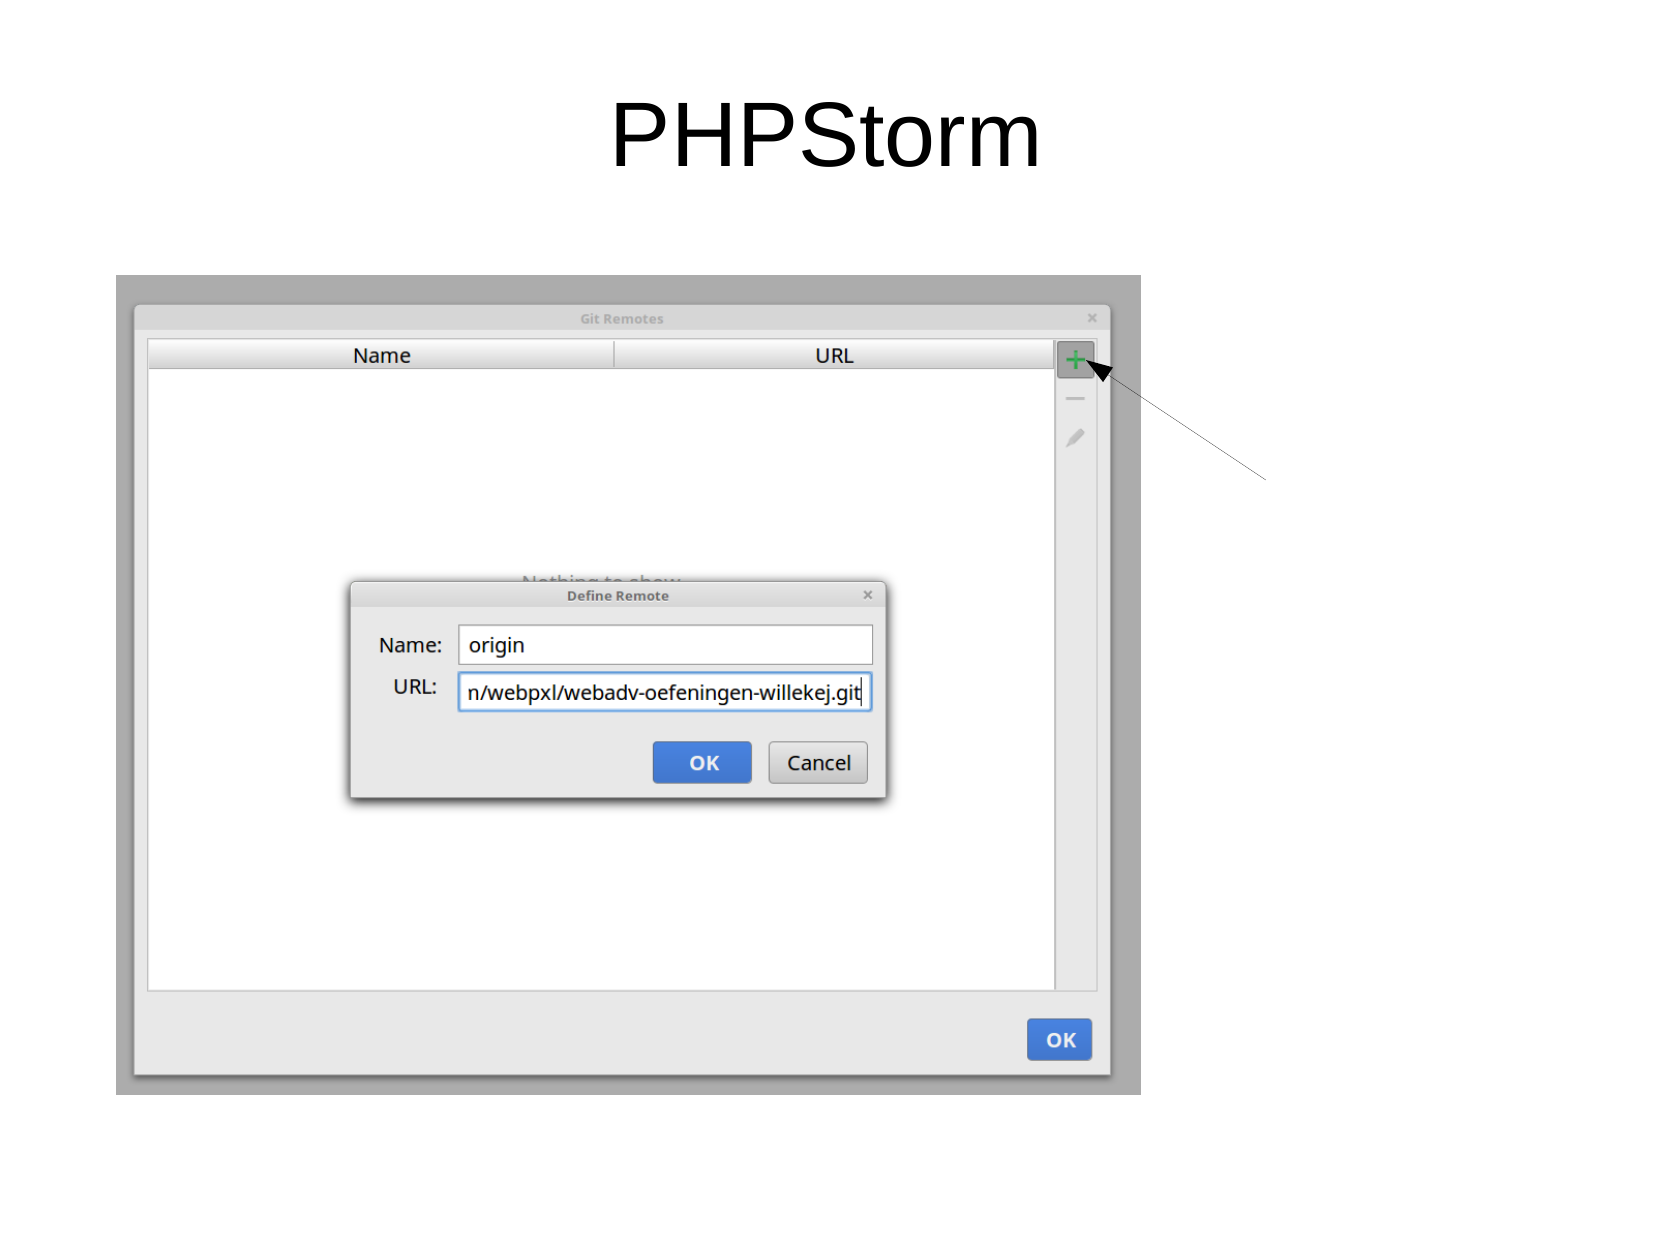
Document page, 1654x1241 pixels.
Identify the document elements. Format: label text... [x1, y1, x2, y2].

title PHPStorm [82, 31, 1571, 239]
picture [116, 275, 1141, 1096]
